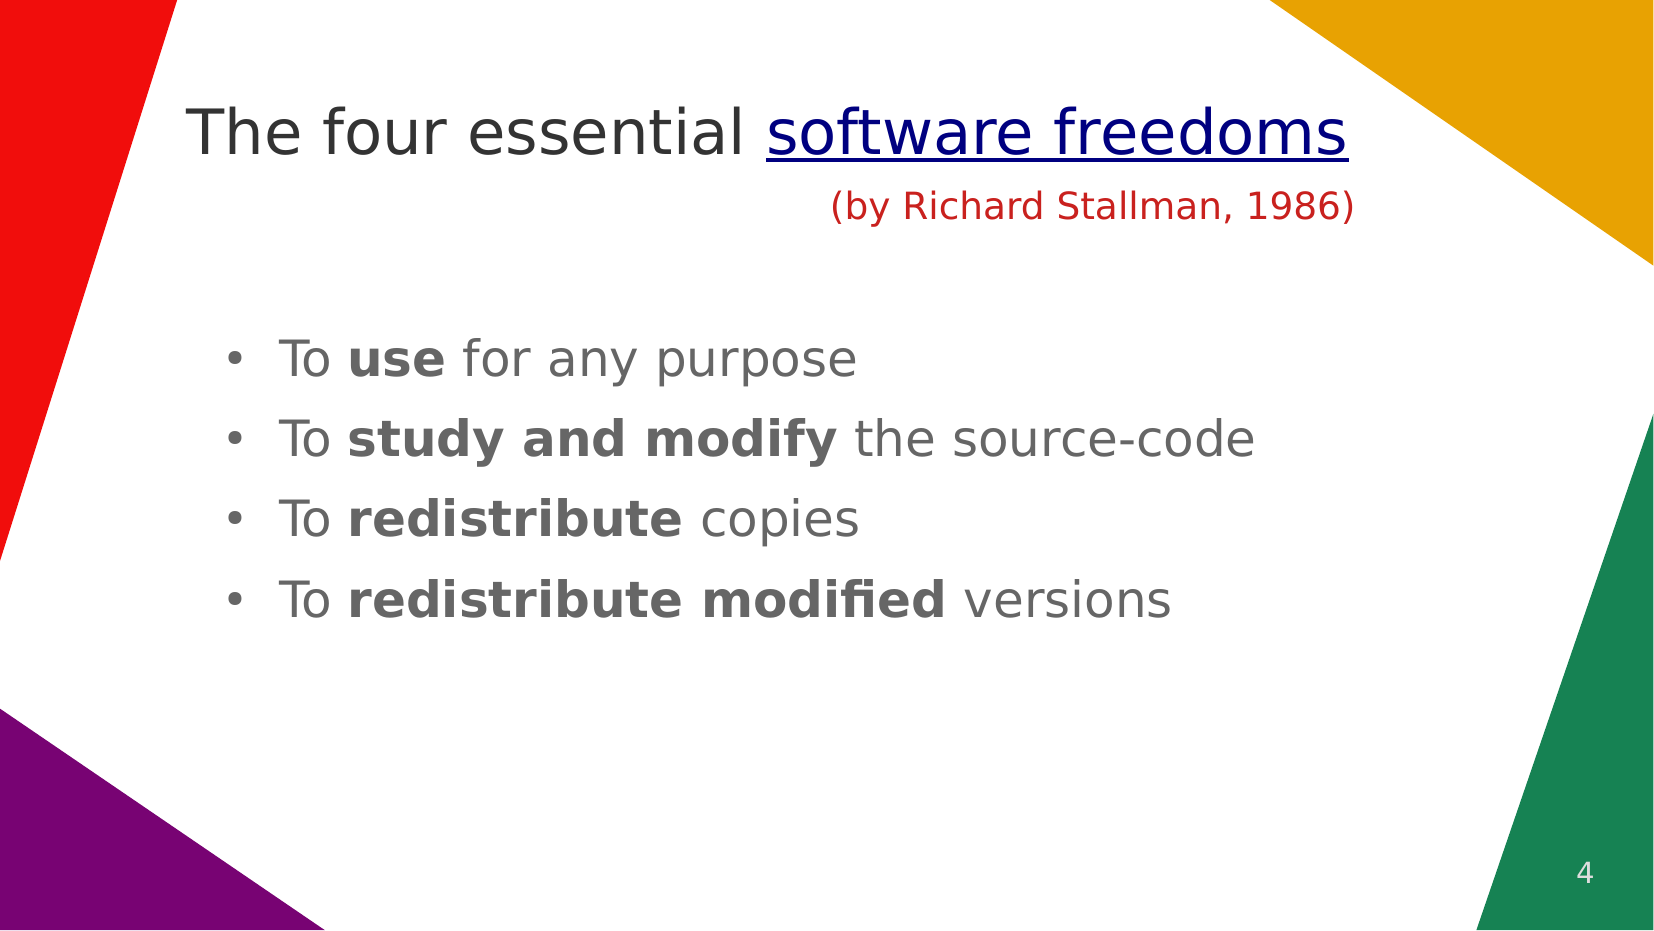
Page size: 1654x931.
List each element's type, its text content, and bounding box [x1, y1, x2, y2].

list To use for any purpose To study and modify the source-code To redistribute copies To redistribute modified versions [208, 249, 1537, 801]
title The four essential software freedoms [59, 59, 1477, 207]
text_box (by Richard Stallman, 1986) [814, 177, 1376, 236]
